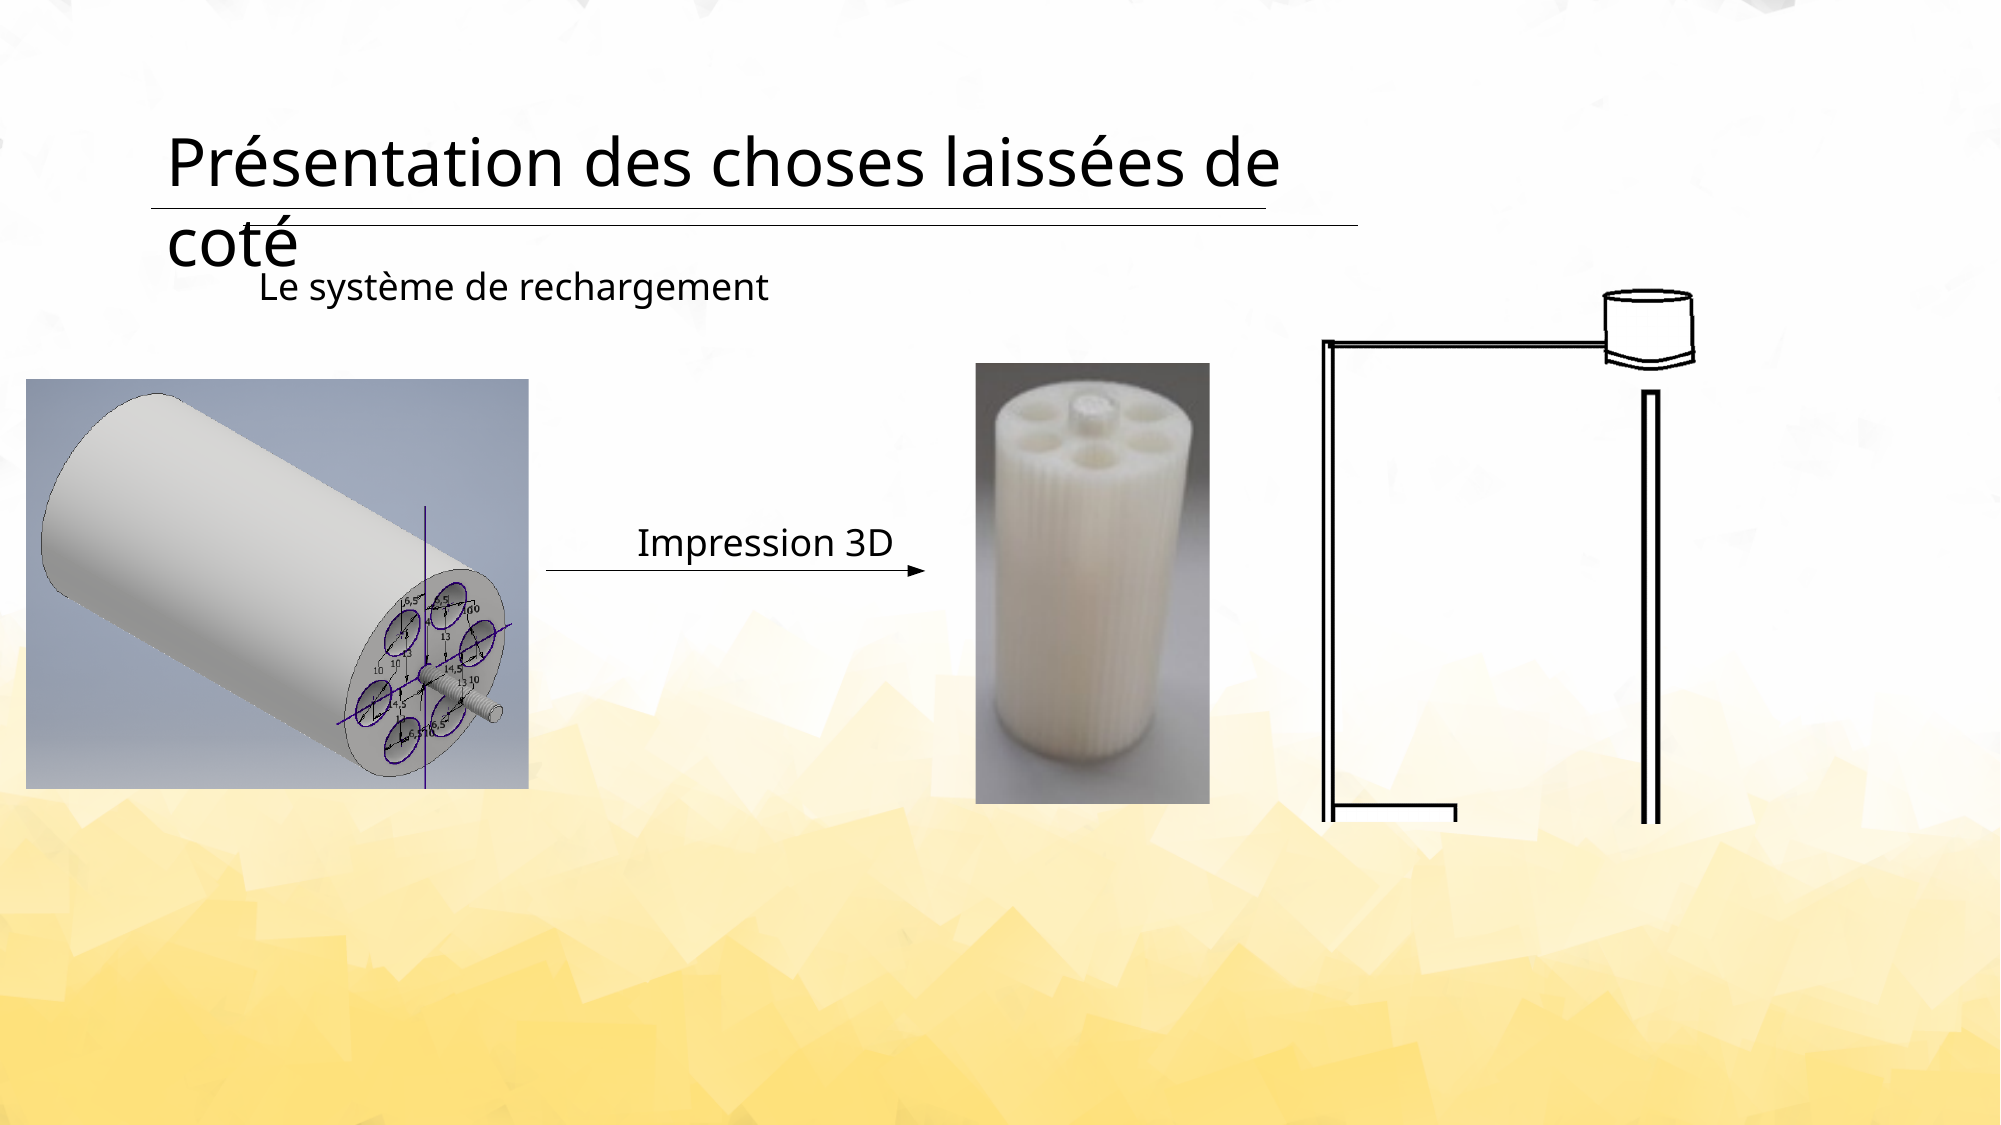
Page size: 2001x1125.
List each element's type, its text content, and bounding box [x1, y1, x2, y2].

text_box Impression 3D [622, 511, 882, 572]
picture [975, 363, 1210, 804]
picture [1284, 286, 1958, 824]
picture [26, 379, 529, 789]
text_box Le système de rechargement [243, 255, 1097, 317]
text_box Présentation des choses laissées de coté [151, 112, 1321, 209]
